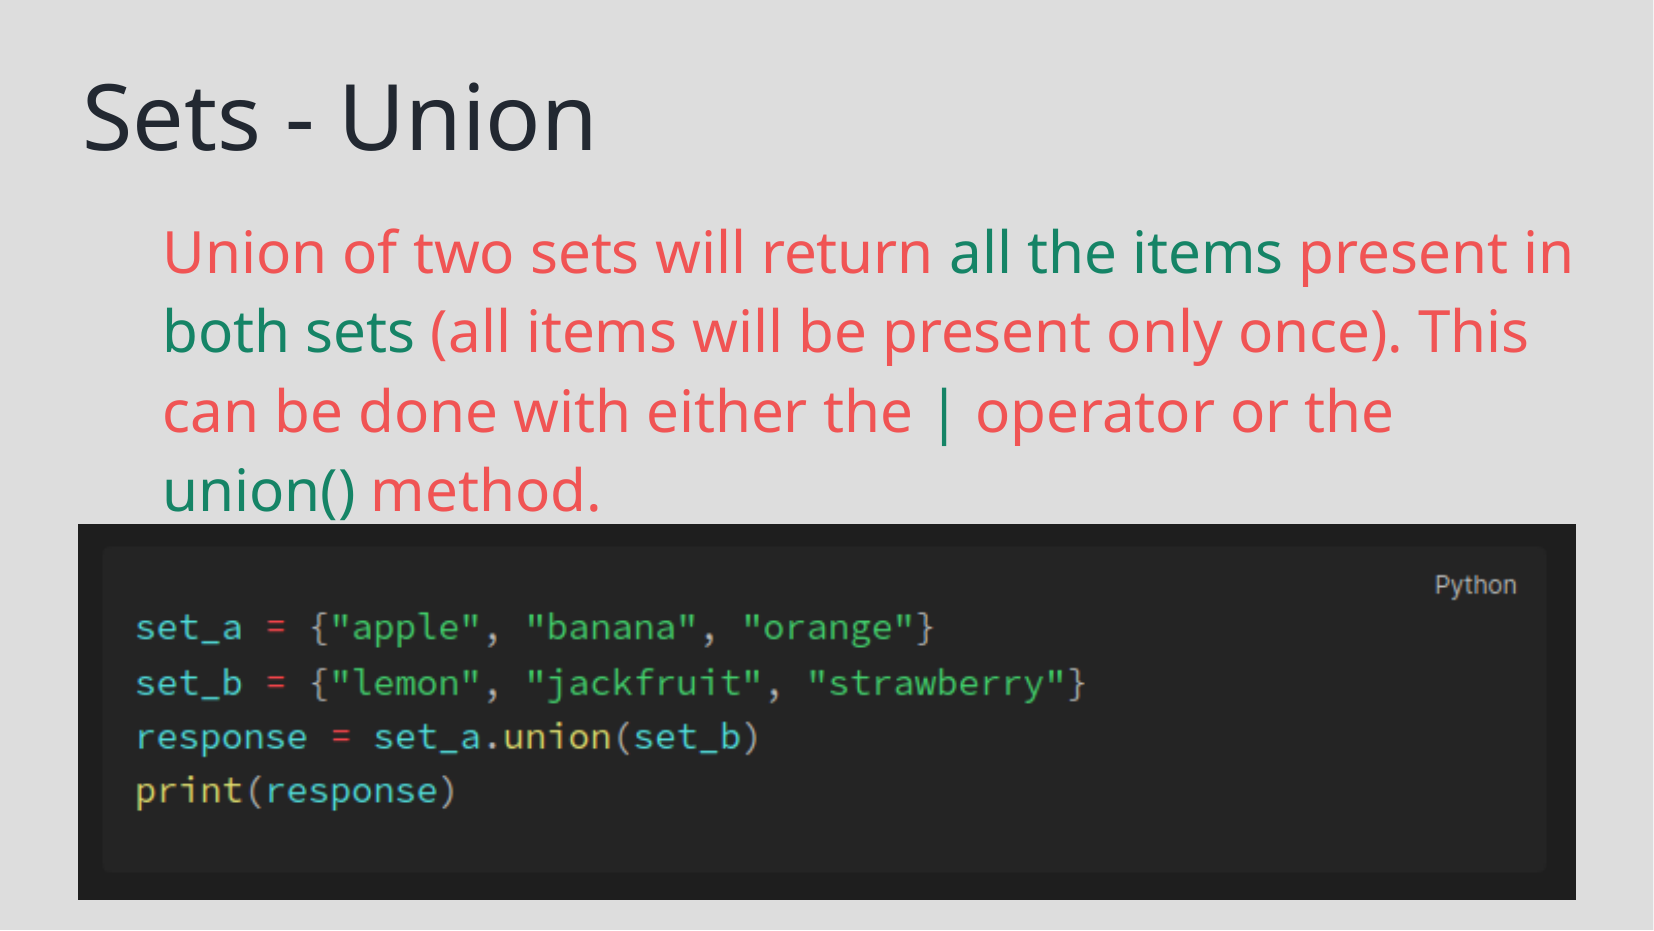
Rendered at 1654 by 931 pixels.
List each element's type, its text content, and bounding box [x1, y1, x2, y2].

picture [78, 524, 1576, 901]
title Sets - Union [82, 37, 1538, 193]
text_box Union of two sets will return all the items present in both sets (all items will be present only once). This can be done with either the | operator or the union() method. [112, 124, 1613, 572]
